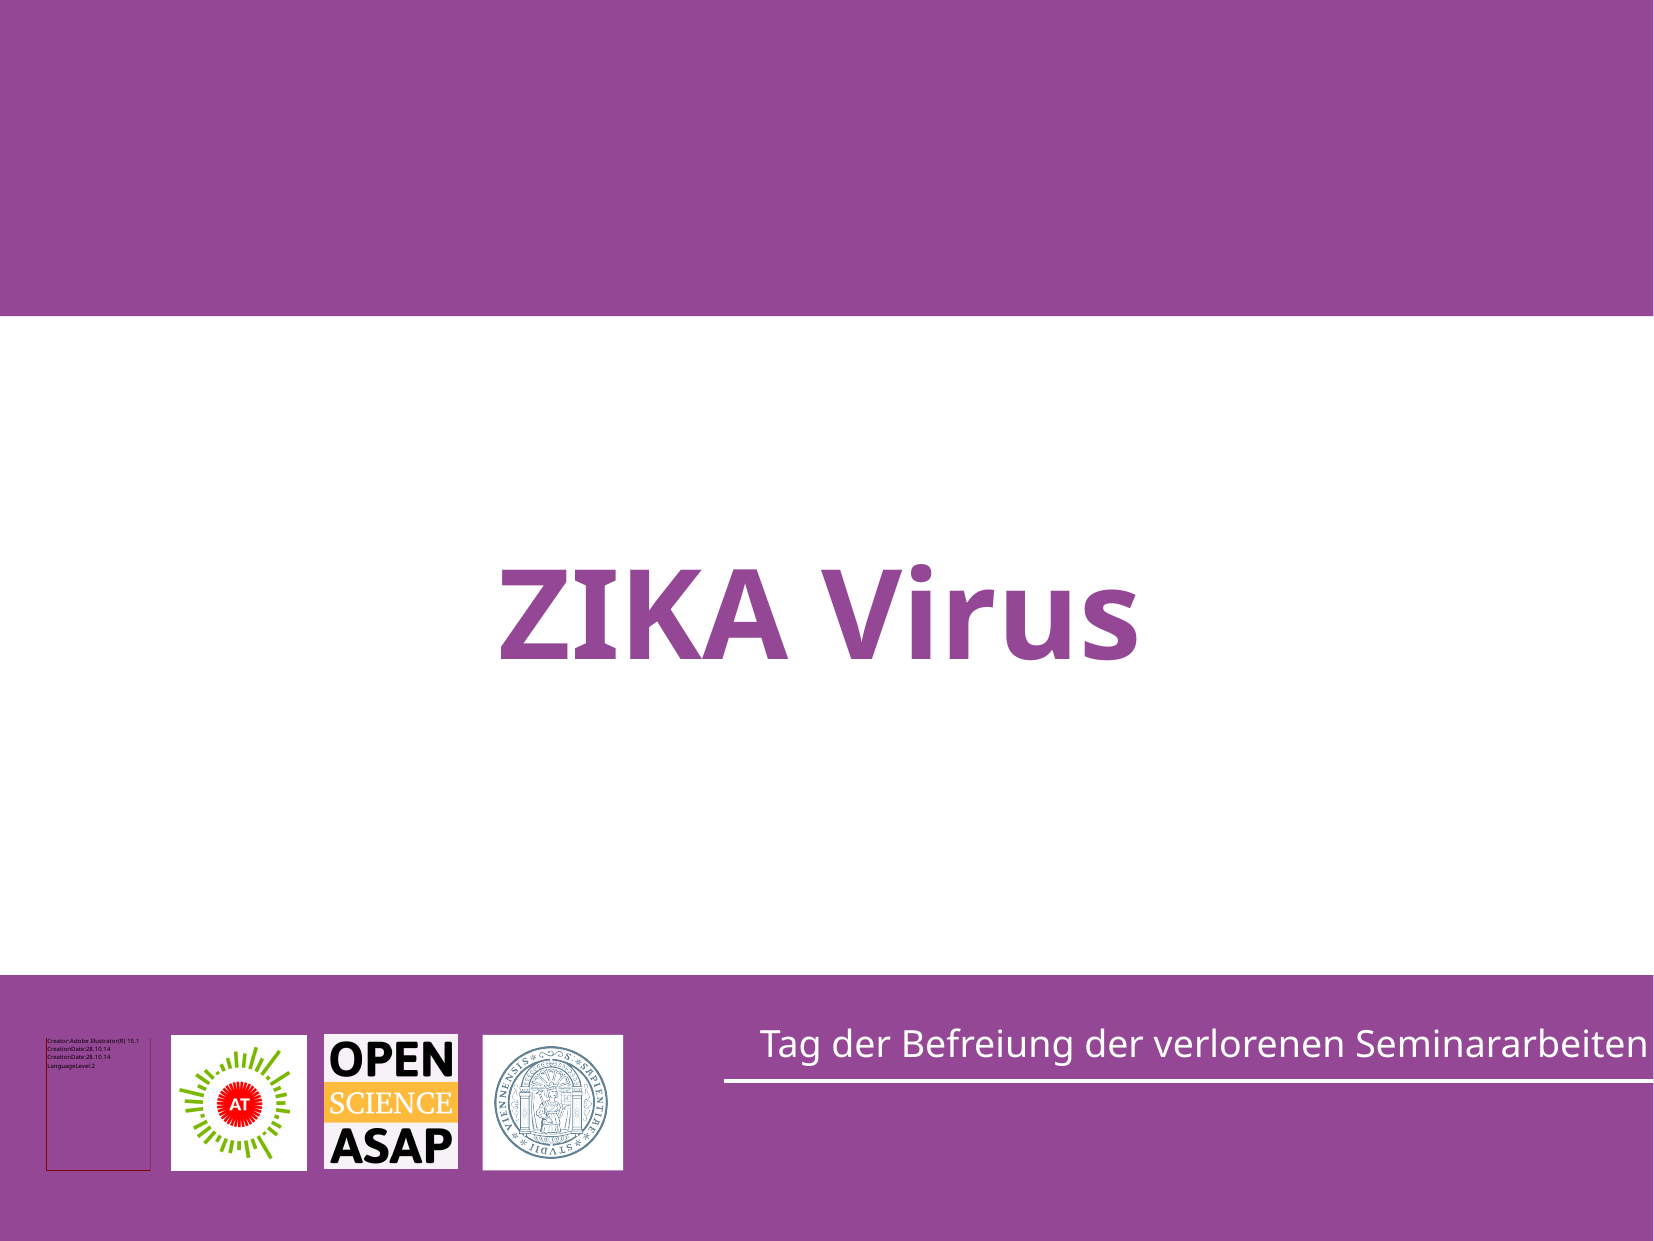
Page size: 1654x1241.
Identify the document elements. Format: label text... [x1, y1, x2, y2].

picture [45, 1039, 151, 1171]
text_box Tag der Befreiung der verlorenen Seminararbeiten [745, 1010, 1631, 1068]
picture [494, 1046, 608, 1159]
picture [324, 1034, 458, 1169]
picture [171, 1035, 307, 1171]
text_box ZIKA Virus [48, 518, 1594, 674]
text_box [0, 0, 1654, 1241]
